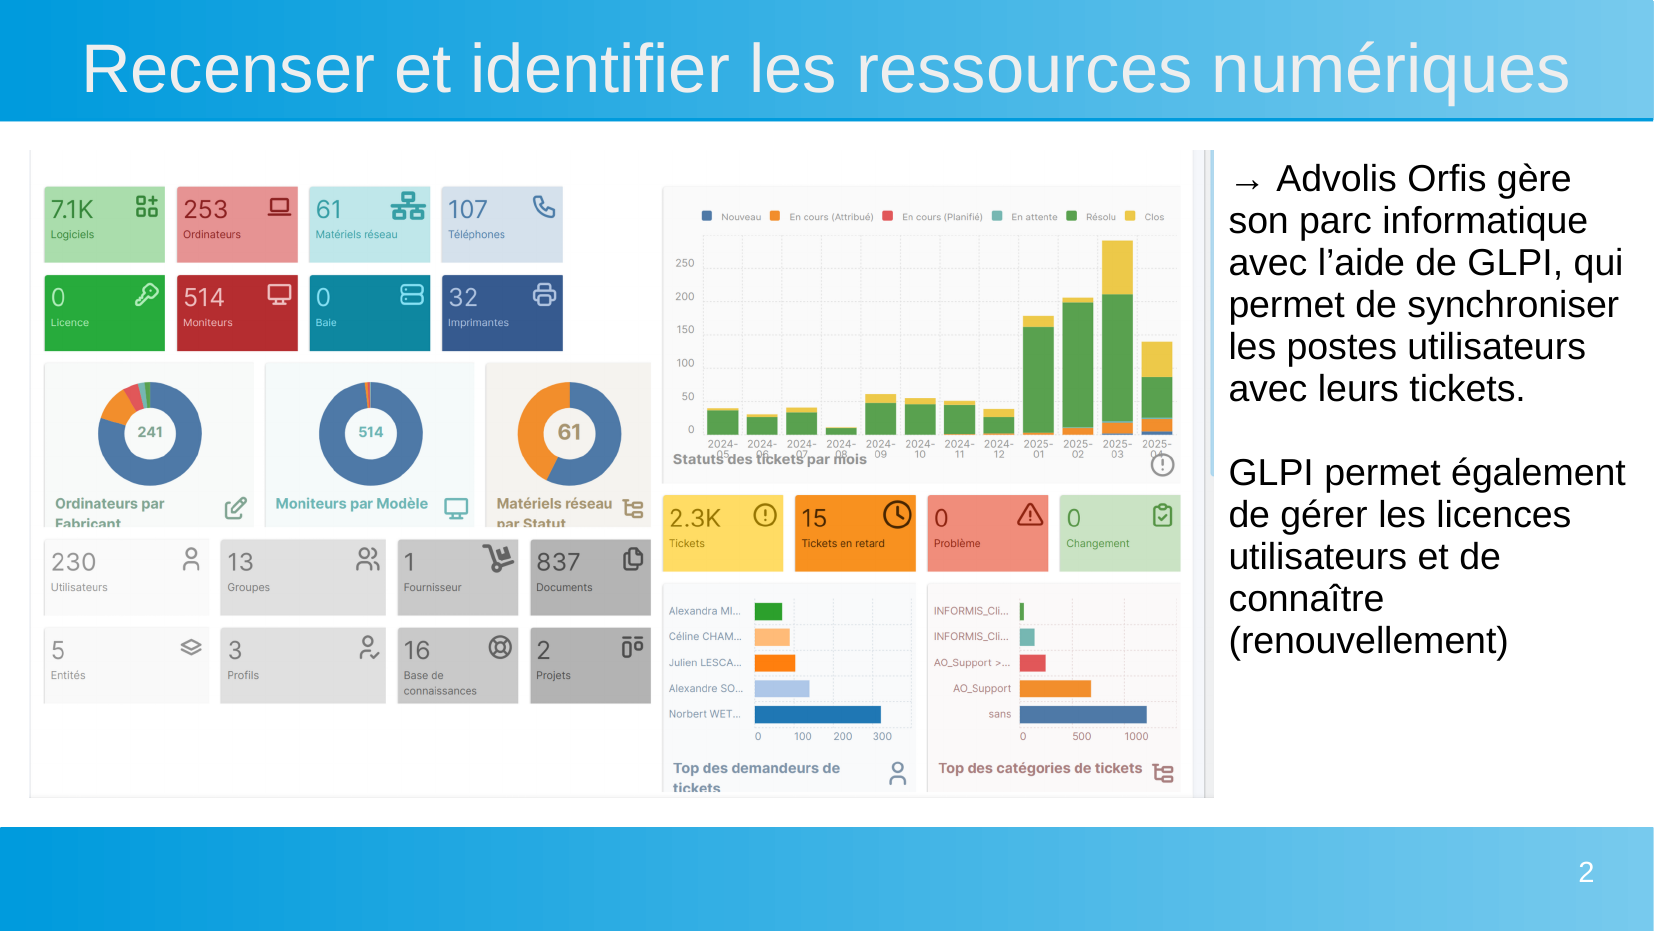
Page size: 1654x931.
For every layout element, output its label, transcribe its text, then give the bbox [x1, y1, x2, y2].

picture [29, 150, 1213, 798]
text_box → Advolis Orfis gère son parc informatique avec l’aide de GLPI, qui permet de synchroniser les postes utilisateurs avec leurs tickets. GLPI permet également de gérer les licences utilisateurs et de connaître (renouvellement) [1213, 150, 1654, 827]
title Recenser et identifier les ressources numériques [59, 29, 1595, 108]
